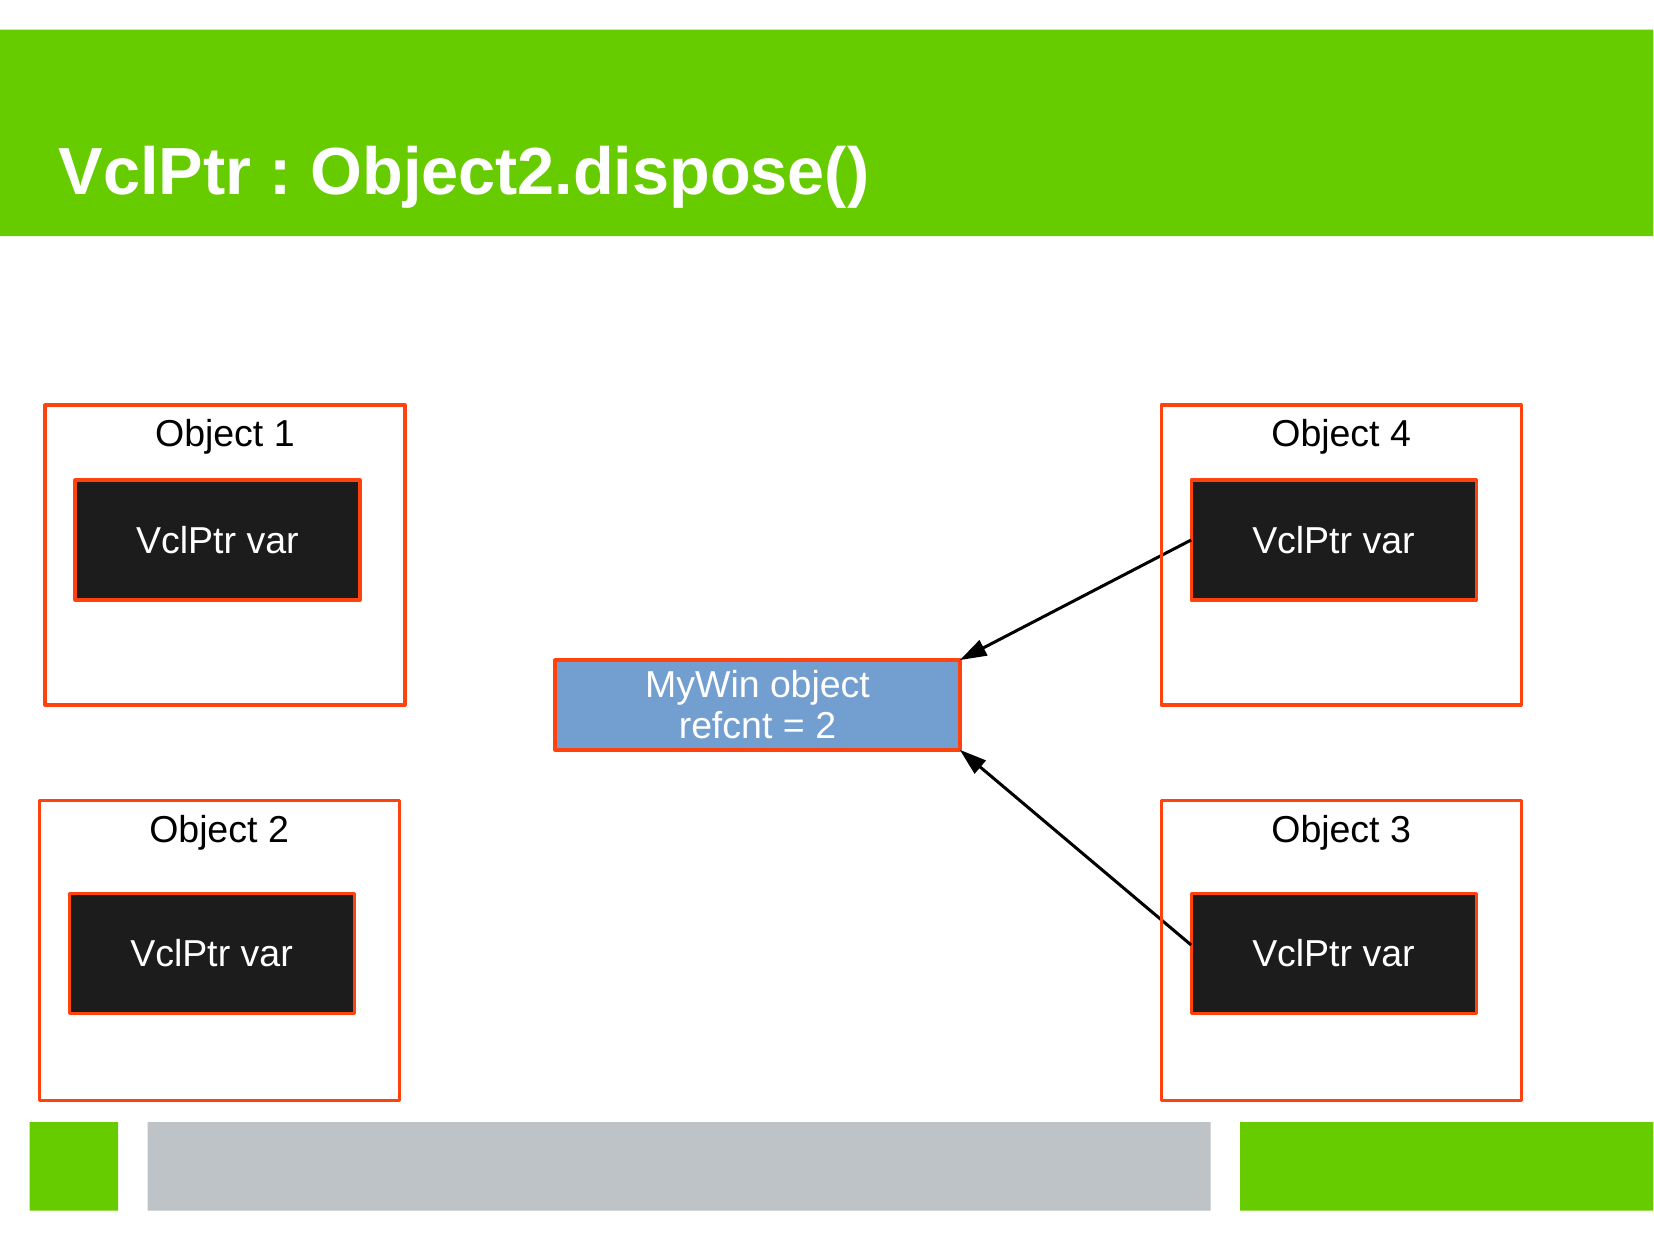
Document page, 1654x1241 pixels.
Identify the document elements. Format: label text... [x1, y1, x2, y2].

title VclPtr : Object2.dispose() [59, 59, 1595, 207]
text_box Object 3 [1161, 800, 1522, 1101]
text_box MyWin object refcnt = 2 [555, 660, 961, 751]
text_box Object 4 [1161, 405, 1522, 706]
text_box Object 1 [45, 405, 406, 706]
list [59, 324, 1565, 1093]
text_box Object 2 [39, 800, 400, 1101]
